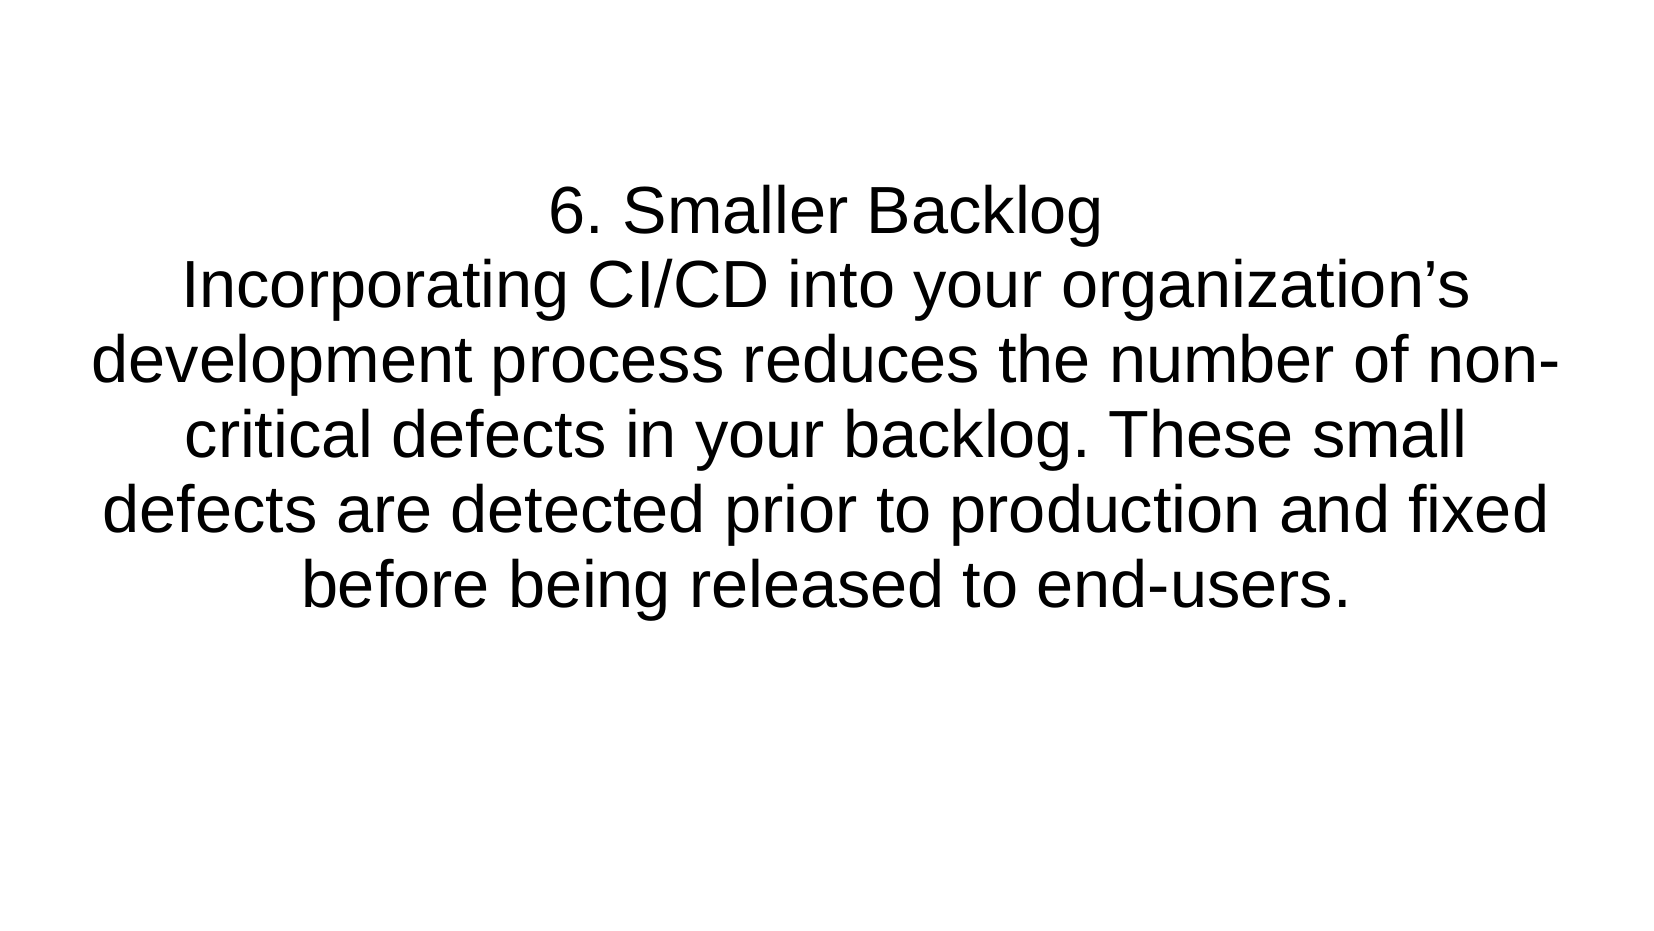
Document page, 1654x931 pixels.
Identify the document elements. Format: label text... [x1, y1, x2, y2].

subtitle 6. Smaller Backlog Incorporating CI/CD into your organization’s development process reduces the number of non-critical defects in your backlog. These small defects are detected prior to production and fixed before being released to end-users. [82, 37, 1571, 757]
